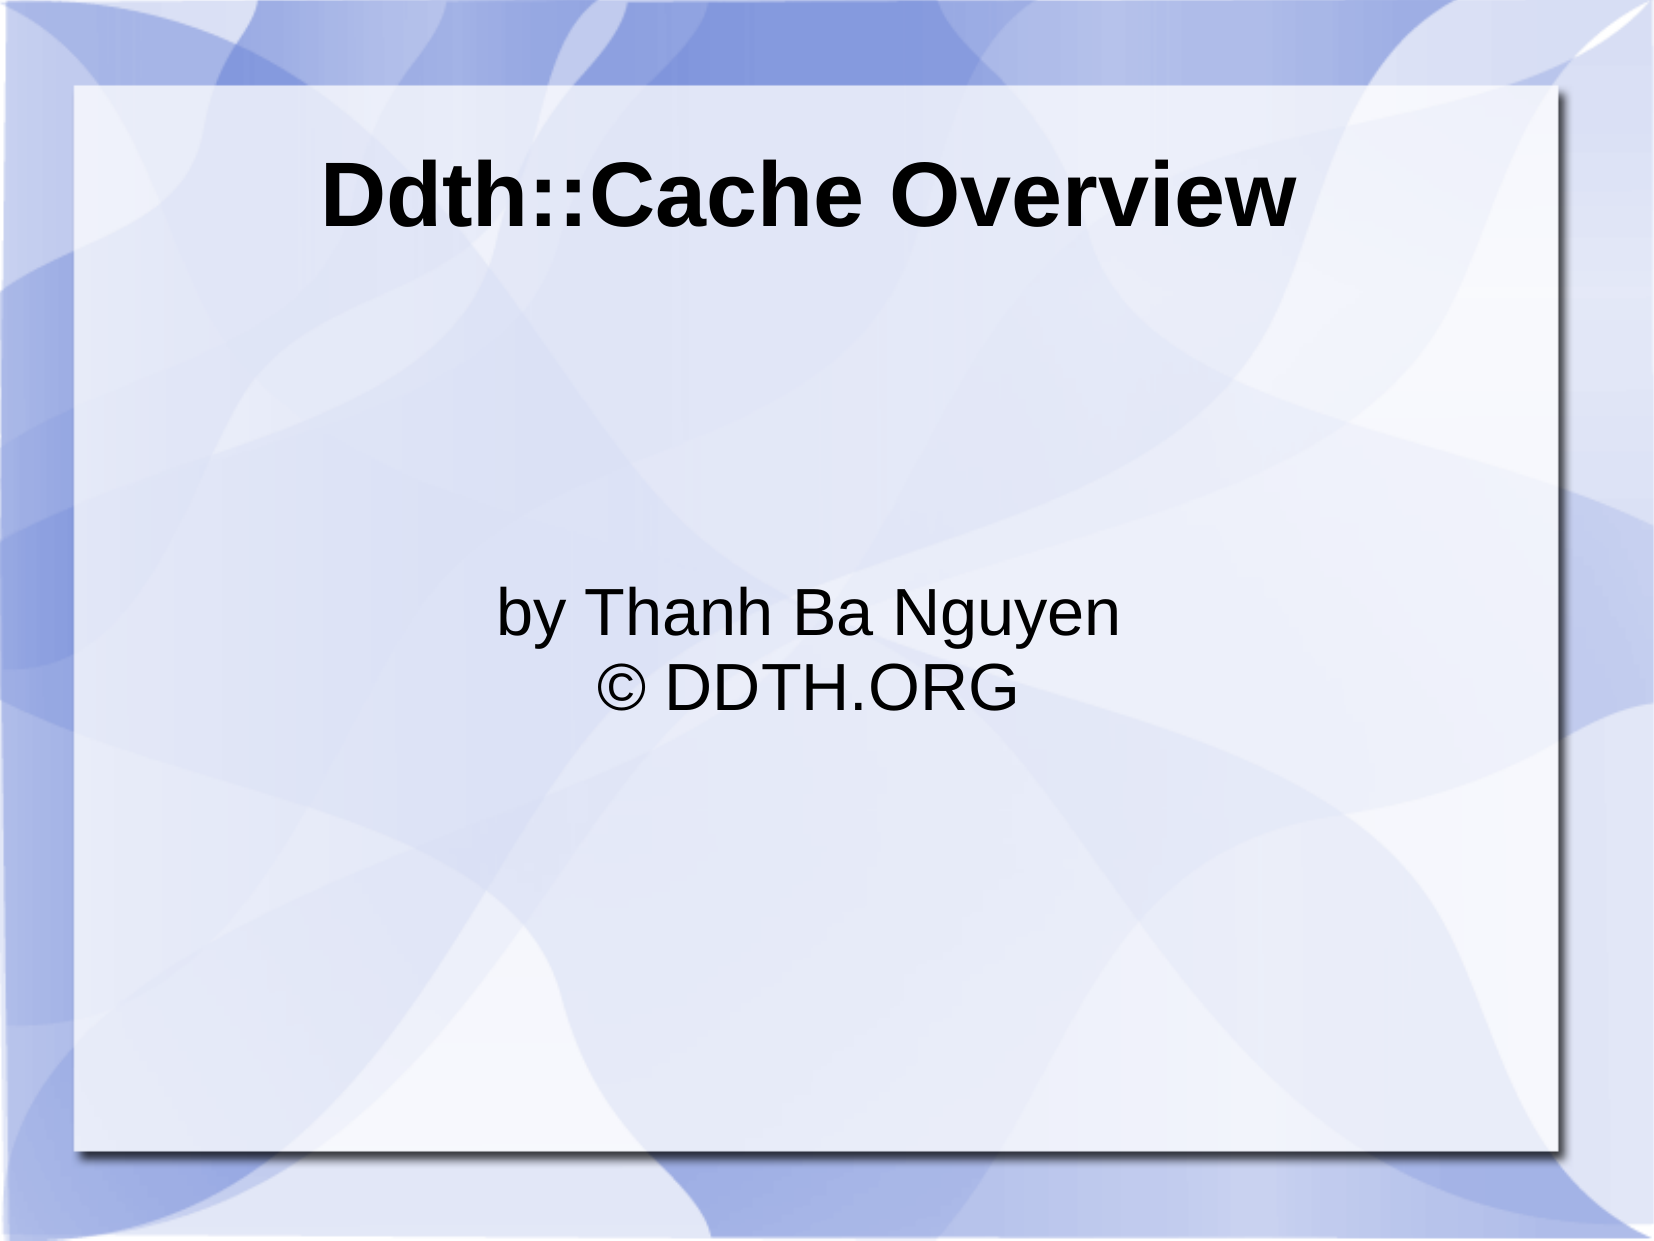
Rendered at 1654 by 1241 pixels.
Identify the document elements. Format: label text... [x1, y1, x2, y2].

subtitle by Thanh Ba Nguyen © DDTH.ORG [129, 324, 1489, 975]
title Ddth::Cache Overview [82, 90, 1536, 298]
picture [0, 0, 1654, 1241]
